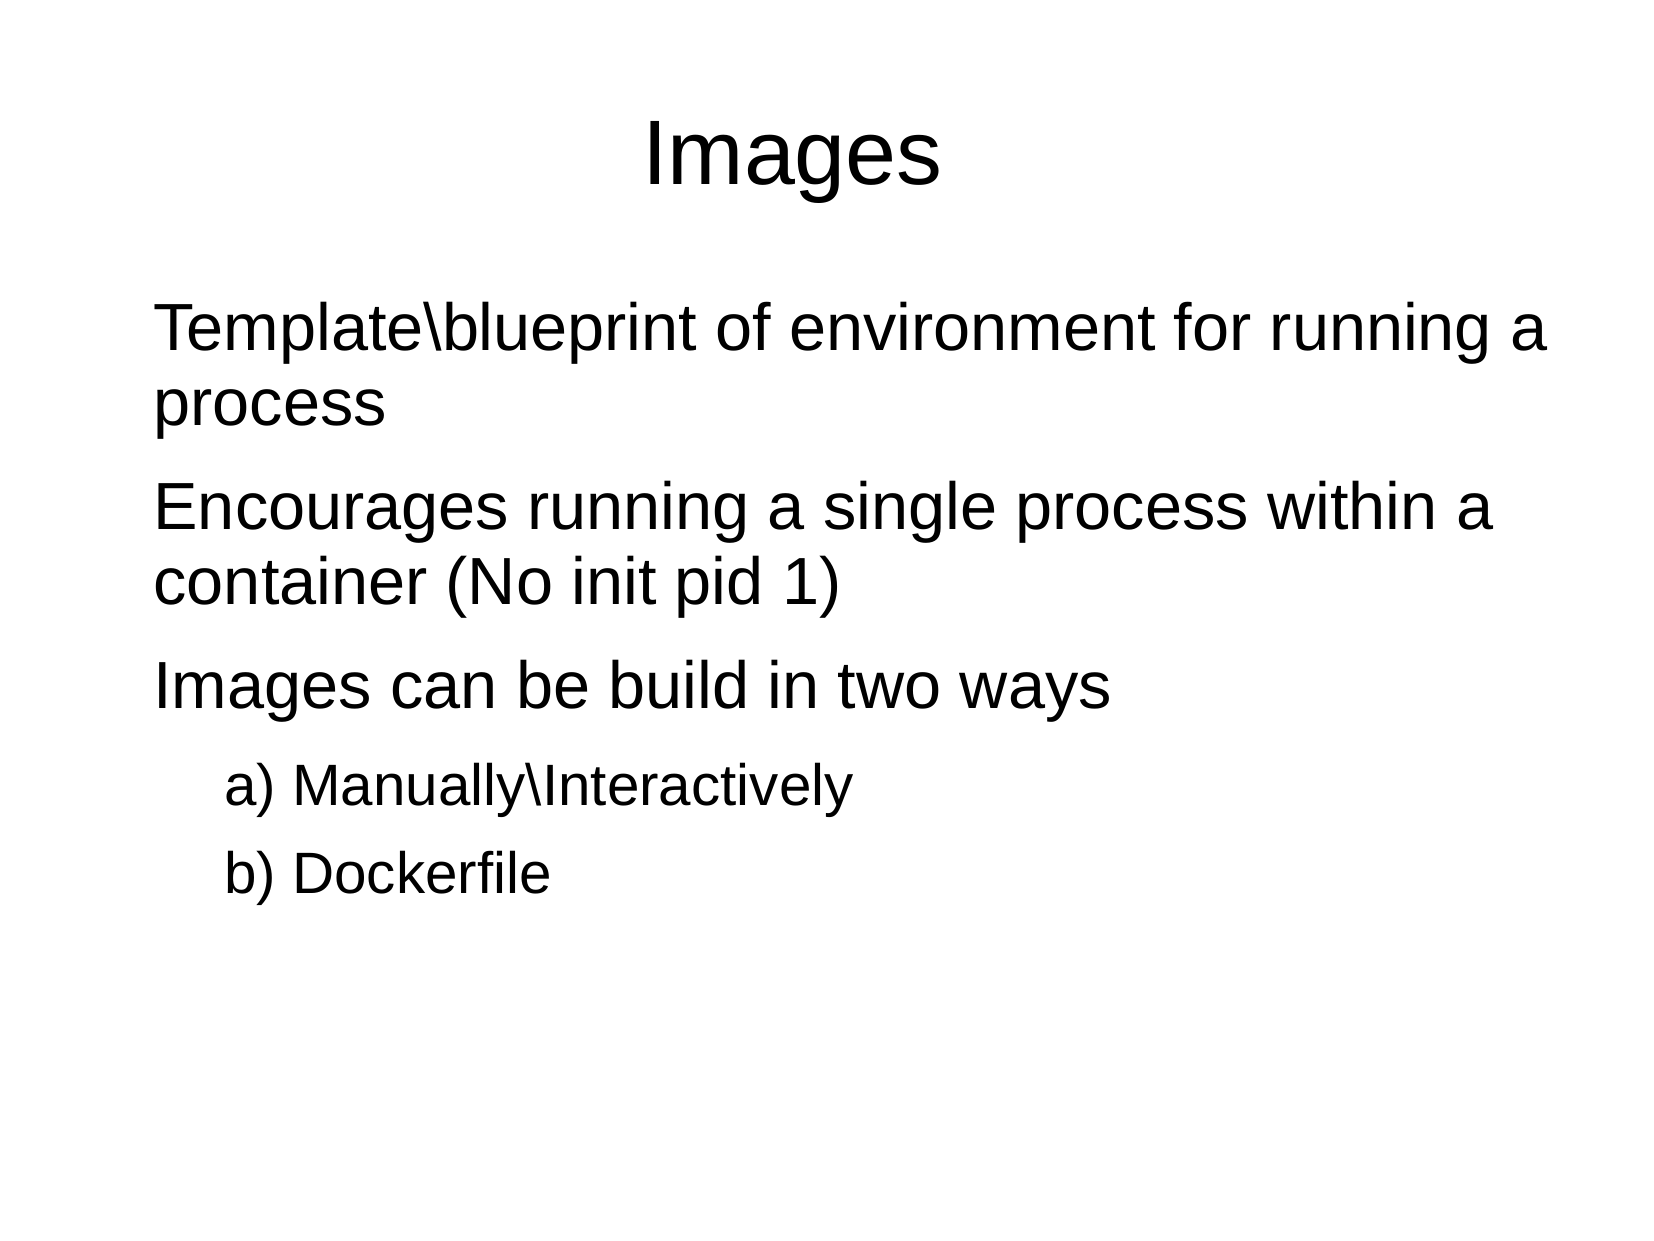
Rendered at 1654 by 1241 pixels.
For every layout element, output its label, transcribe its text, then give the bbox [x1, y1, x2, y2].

title Images [82, 49, 1571, 257]
list Template\blueprint of environment for running a process Encourages running a single process within a container (No init pid 1) Images can be build in two ways a) Manually\Interactively b) Dockerfile [82, 290, 1571, 1010]
